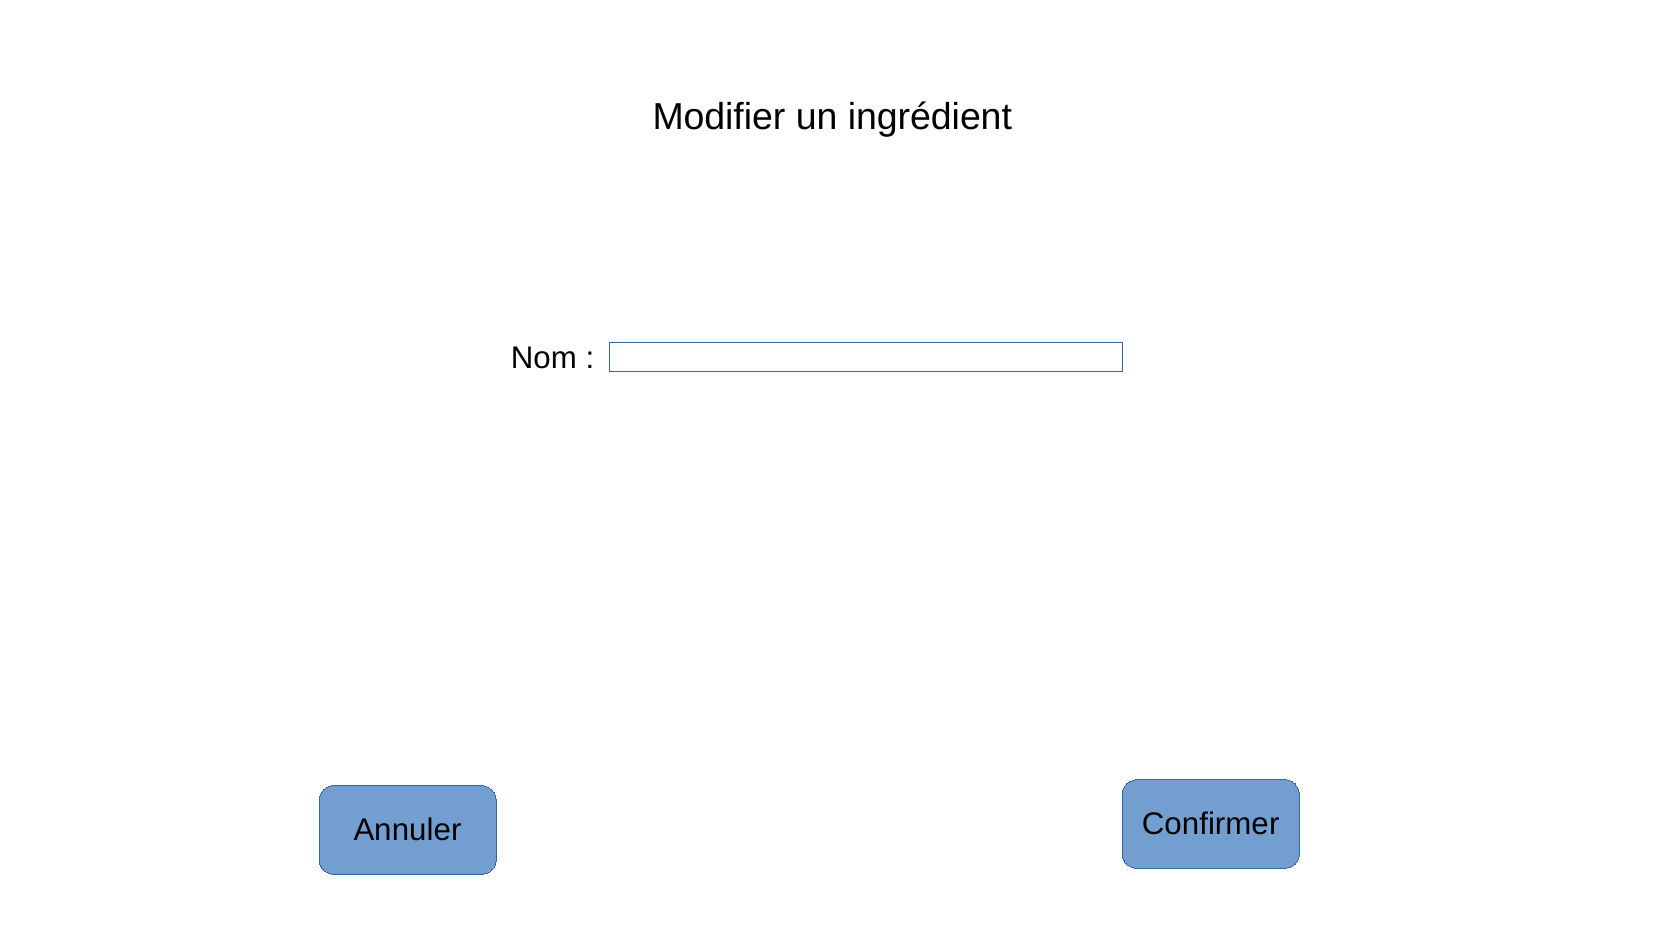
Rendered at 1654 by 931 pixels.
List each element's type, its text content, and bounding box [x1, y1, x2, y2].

text_box [609, 342, 1123, 372]
text_box Modifier un ingrédient [637, 88, 1027, 146]
text_box Nom : [496, 332, 610, 383]
text_box Confirmer [1122, 779, 1300, 869]
text_box Annuler [319, 785, 497, 875]
